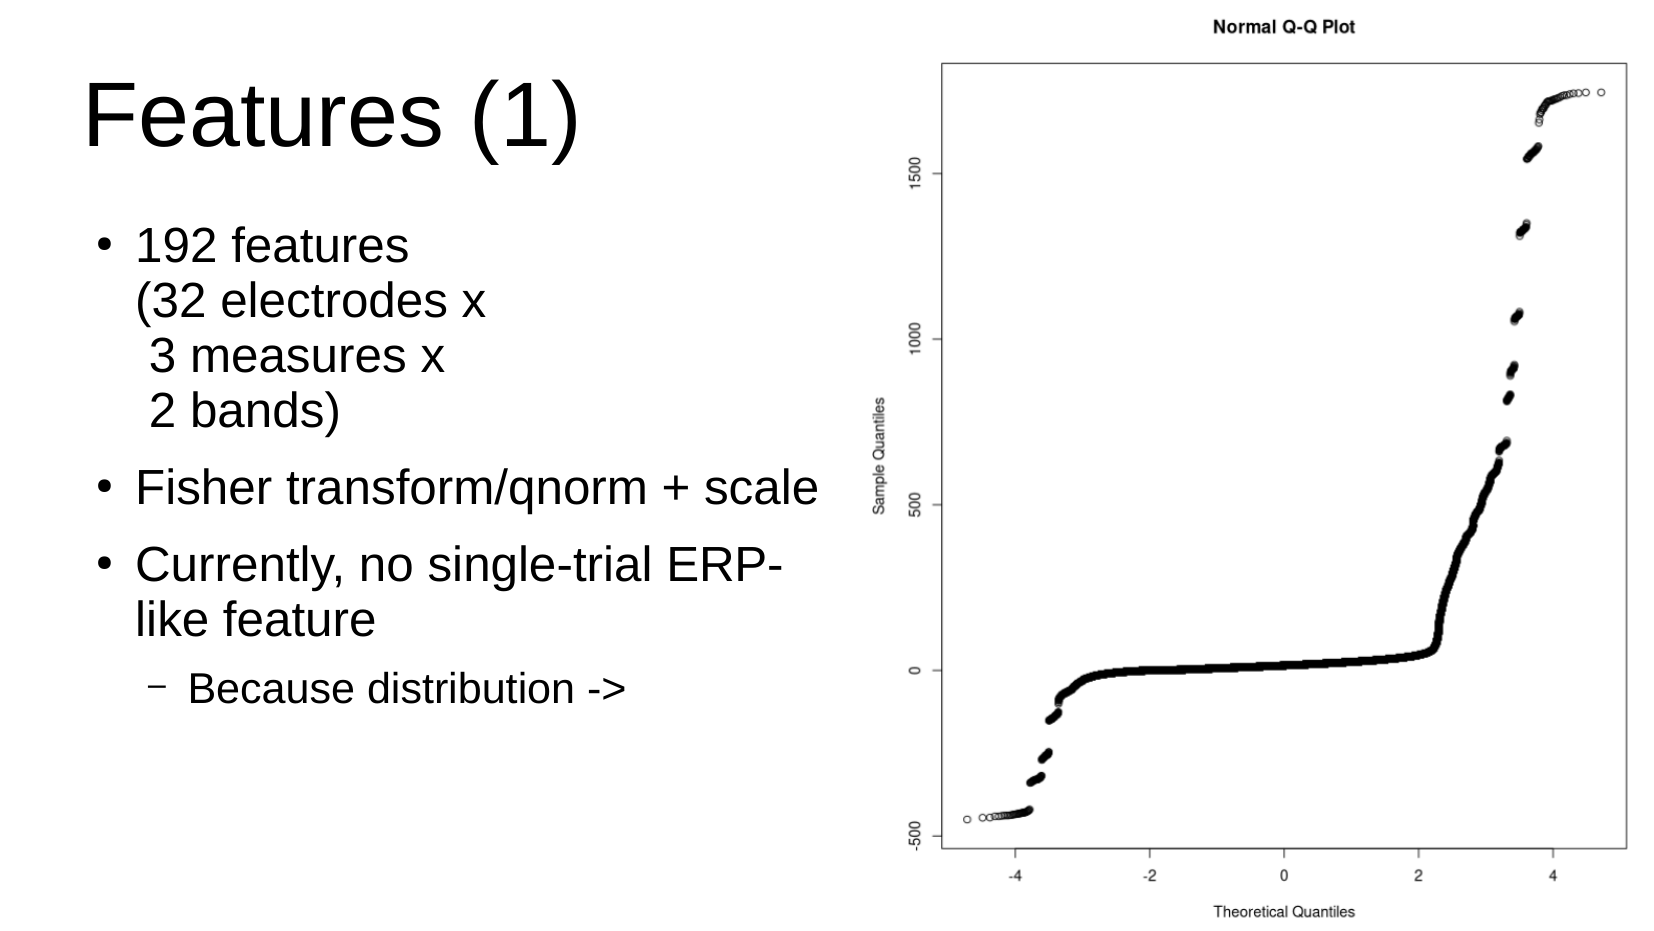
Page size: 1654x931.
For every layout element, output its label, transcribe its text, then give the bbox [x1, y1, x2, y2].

title Features (1) [82, 37, 871, 193]
list 192 features (32 electrodes x 3 measures x 2 bands) Fisher transform/qnorm + scale Currently, no single-trial ERP-like feature Because distribution -> [82, 217, 827, 758]
picture [871, 0, 1654, 931]
